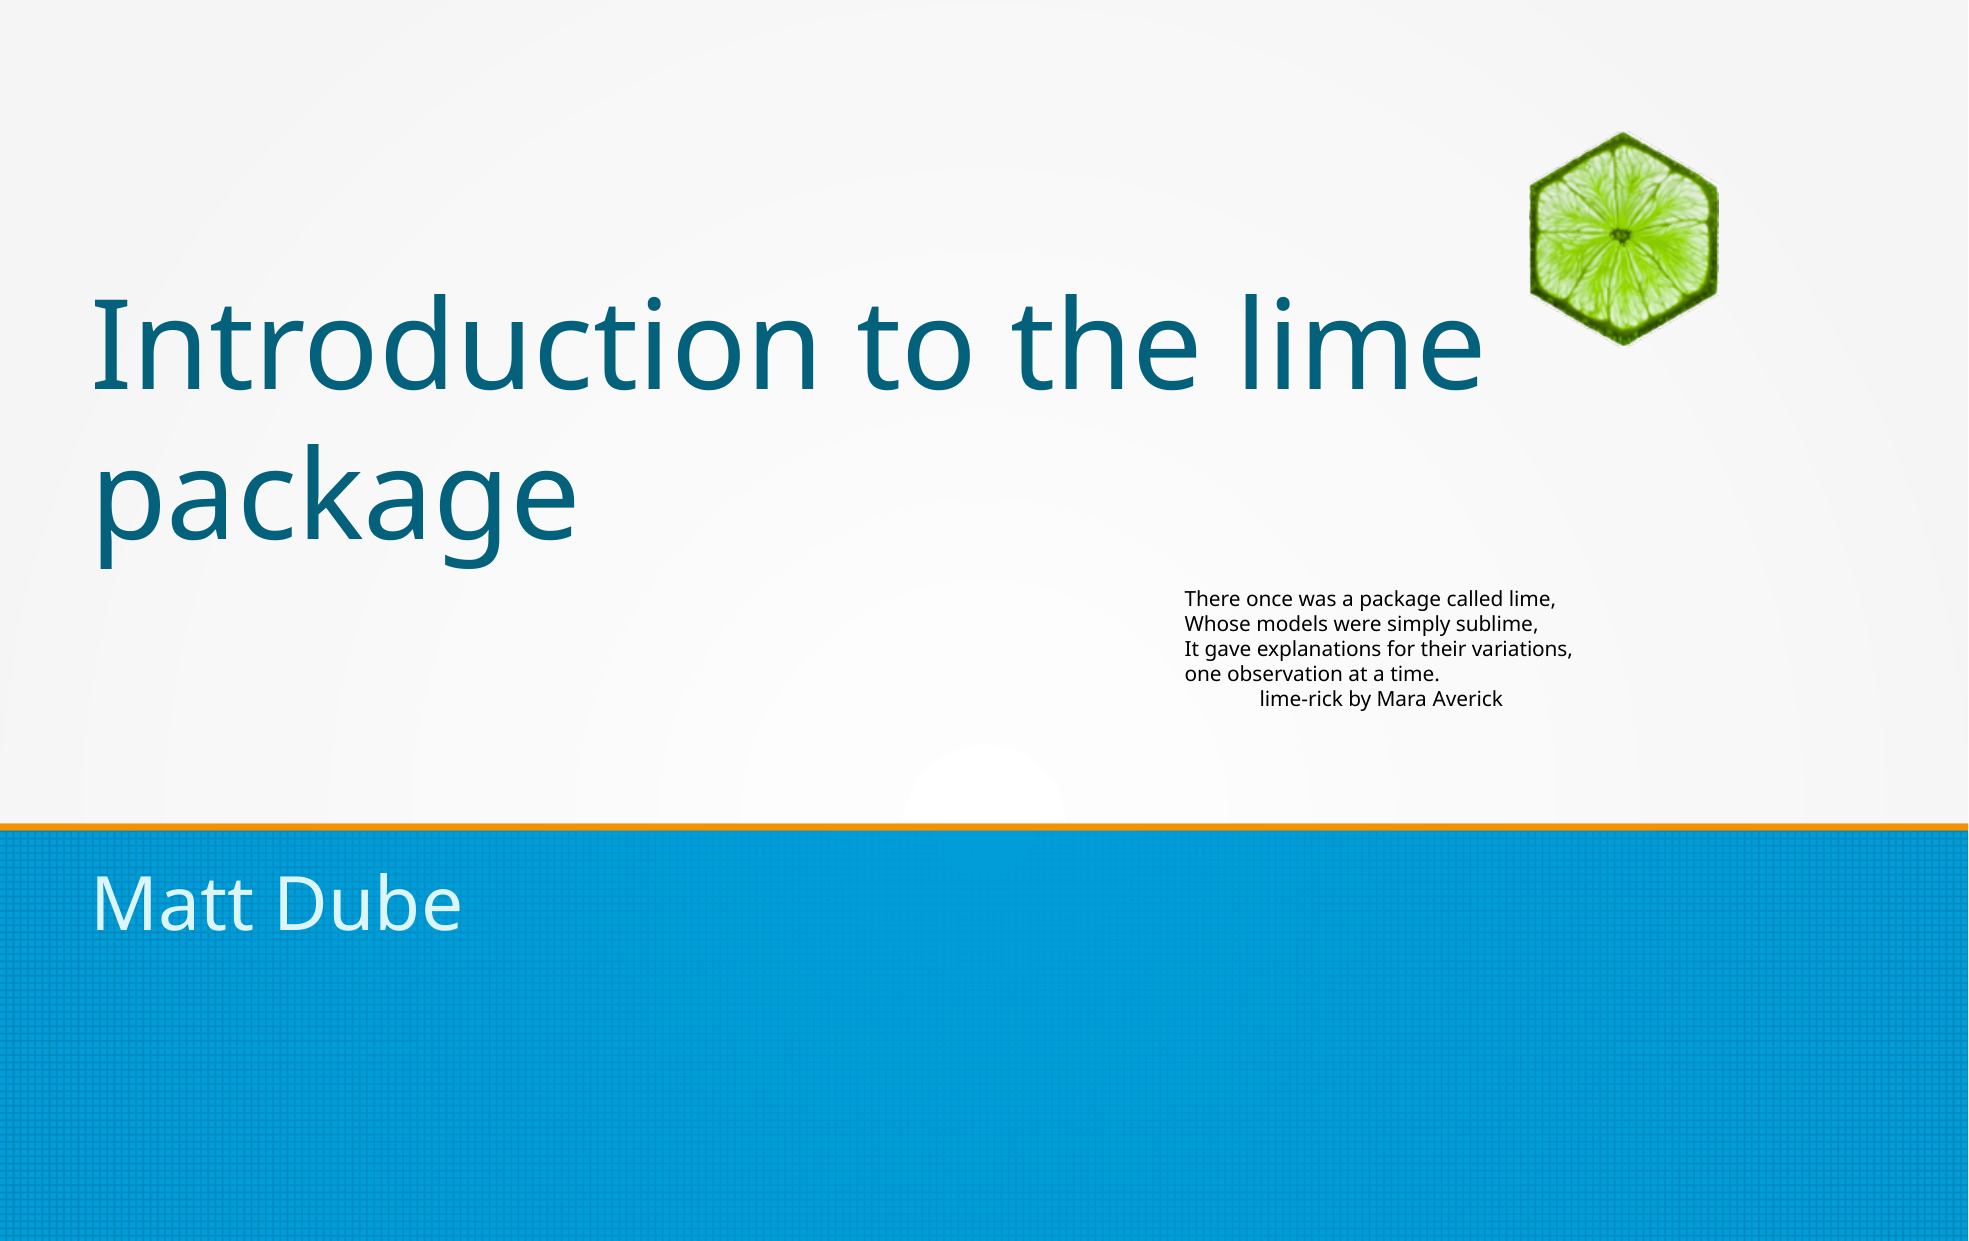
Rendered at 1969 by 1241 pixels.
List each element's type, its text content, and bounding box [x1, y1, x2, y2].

text_box Introduction to the lime package [90, 49, 1862, 780]
text_box Matt Dube [90, 855, 1861, 946]
text_box There once was a package called lime, Whose models were simply sublime, It gave explanations for their variations, one observation at a time. lime-rick by Mara Averick [1178, 579, 1608, 742]
picture [0, 0, 1969, 830]
